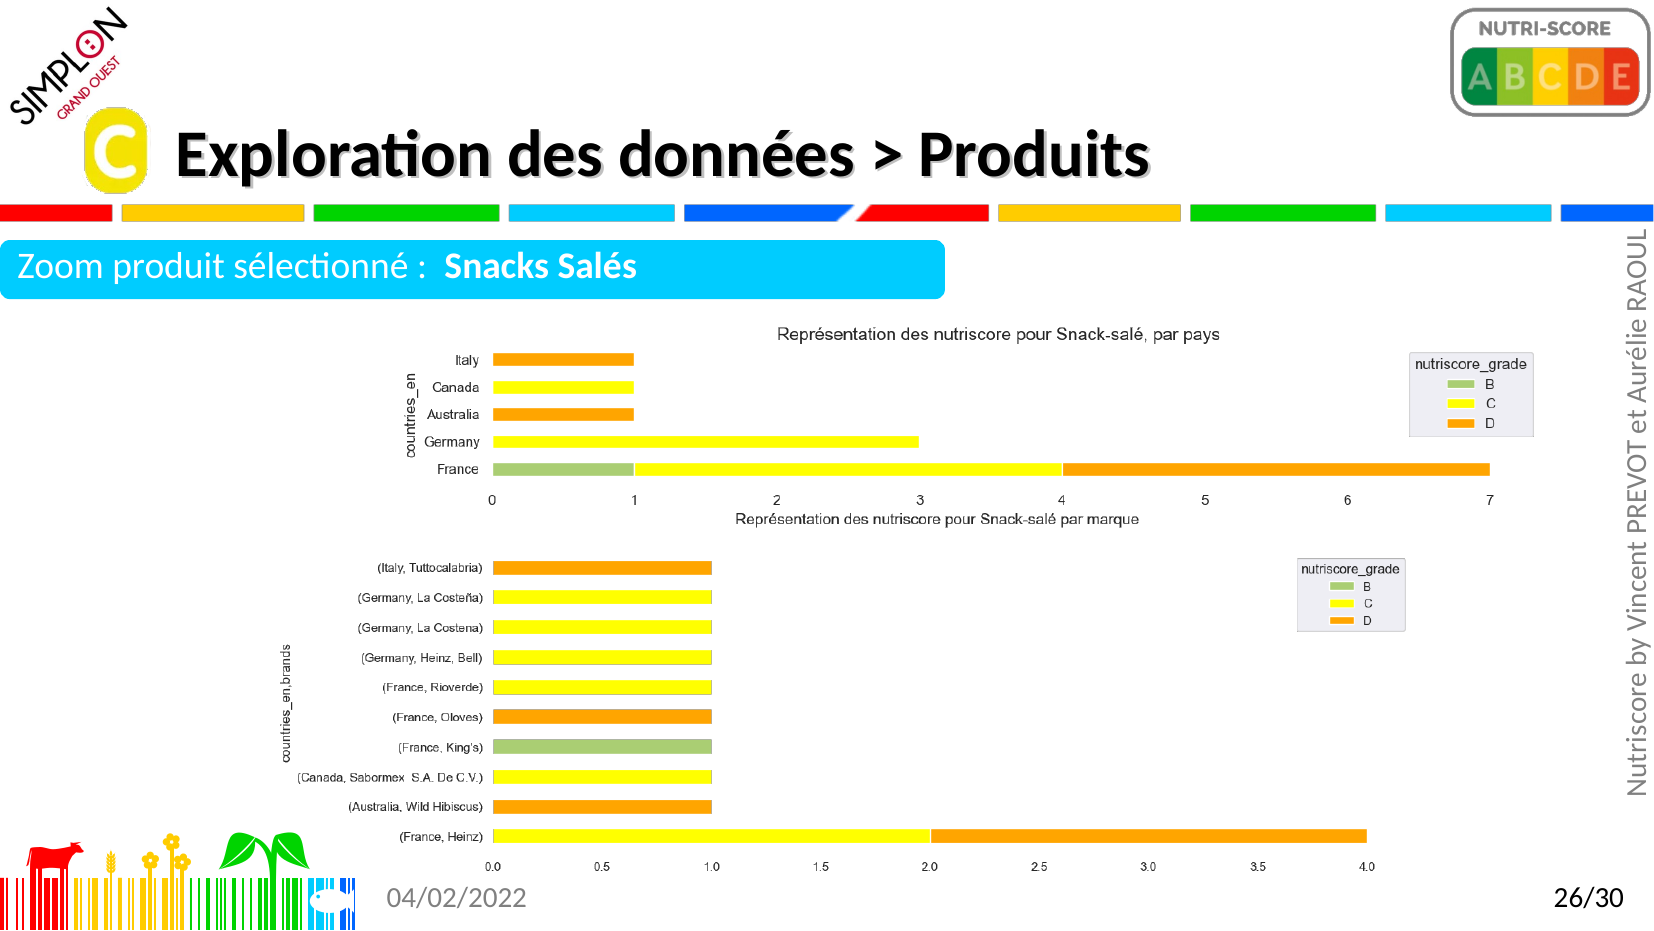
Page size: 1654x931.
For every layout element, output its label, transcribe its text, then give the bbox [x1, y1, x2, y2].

picture [2, 2, 147, 147]
text_box Zoom produit sélectionné : Snacks Salés [0, 240, 945, 300]
picture [82, 106, 151, 195]
picture [1448, 4, 1654, 119]
picture [0, 200, 1654, 225]
title Exploration des données > Produits [175, 107, 1570, 212]
picture [0, 318, 1548, 930]
